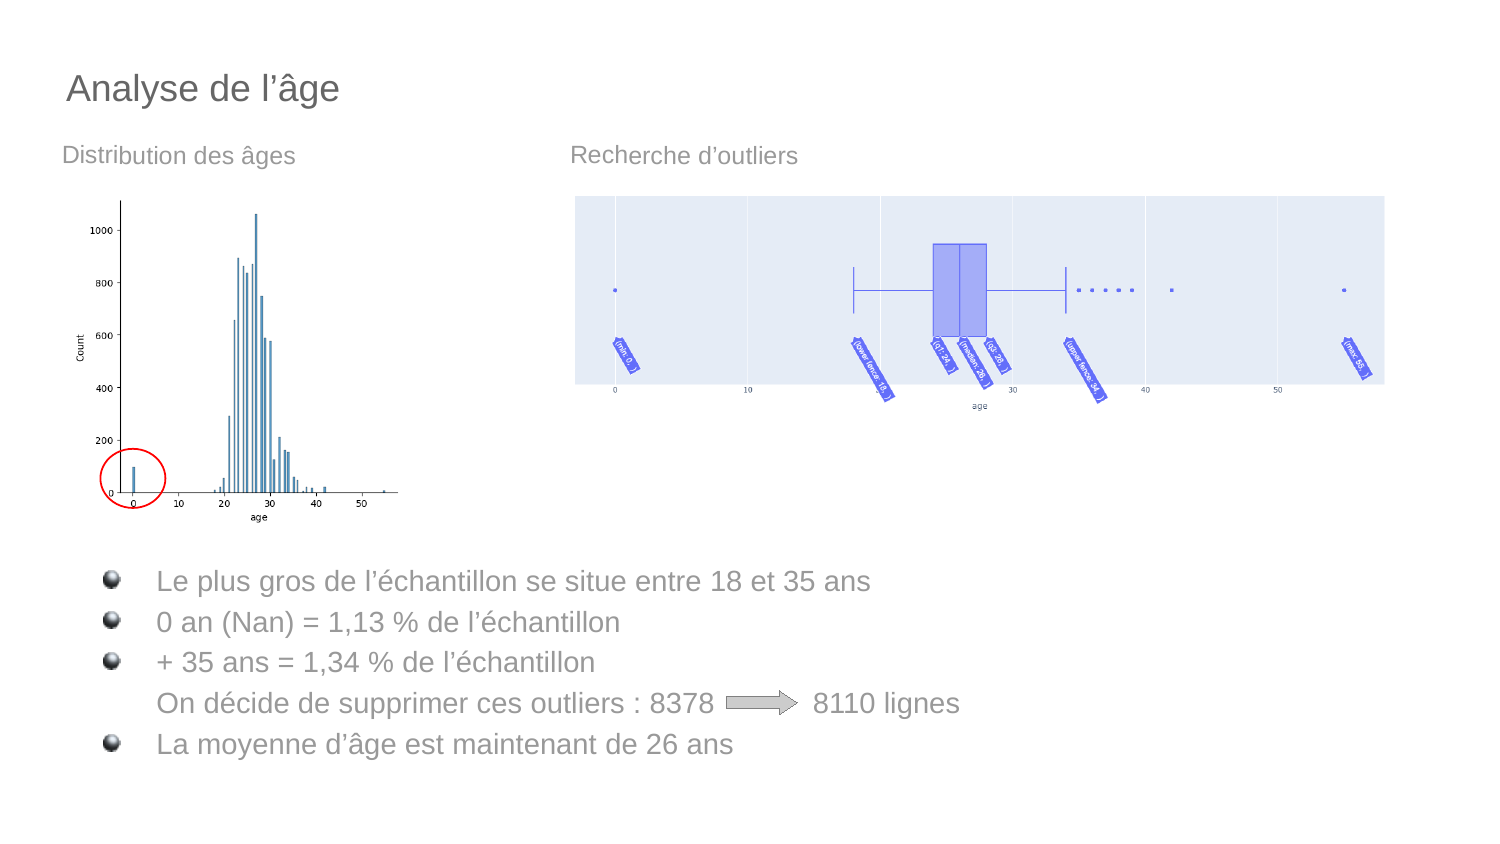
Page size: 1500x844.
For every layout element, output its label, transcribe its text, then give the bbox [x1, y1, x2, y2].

list Le plus gros de l’échantillon se situe entre 18 et 35 ans 0 an (Nan) = 1,13 % de l’échantillon + 35 ans = 1,34 % de l’échantillon On décide de supprimer ces outliers : 8378 8110 lignes La moyenne d’âge est maintenant de 26 ans [70, 519, 1004, 803]
list Distribution des âges [47, 131, 337, 184]
picture [70, 196, 402, 519]
title Analyse de l’âge [51, 49, 378, 130]
picture [566, 188, 1394, 411]
list Recherche d’outliers [555, 131, 845, 184]
text_box [726, 690, 798, 715]
